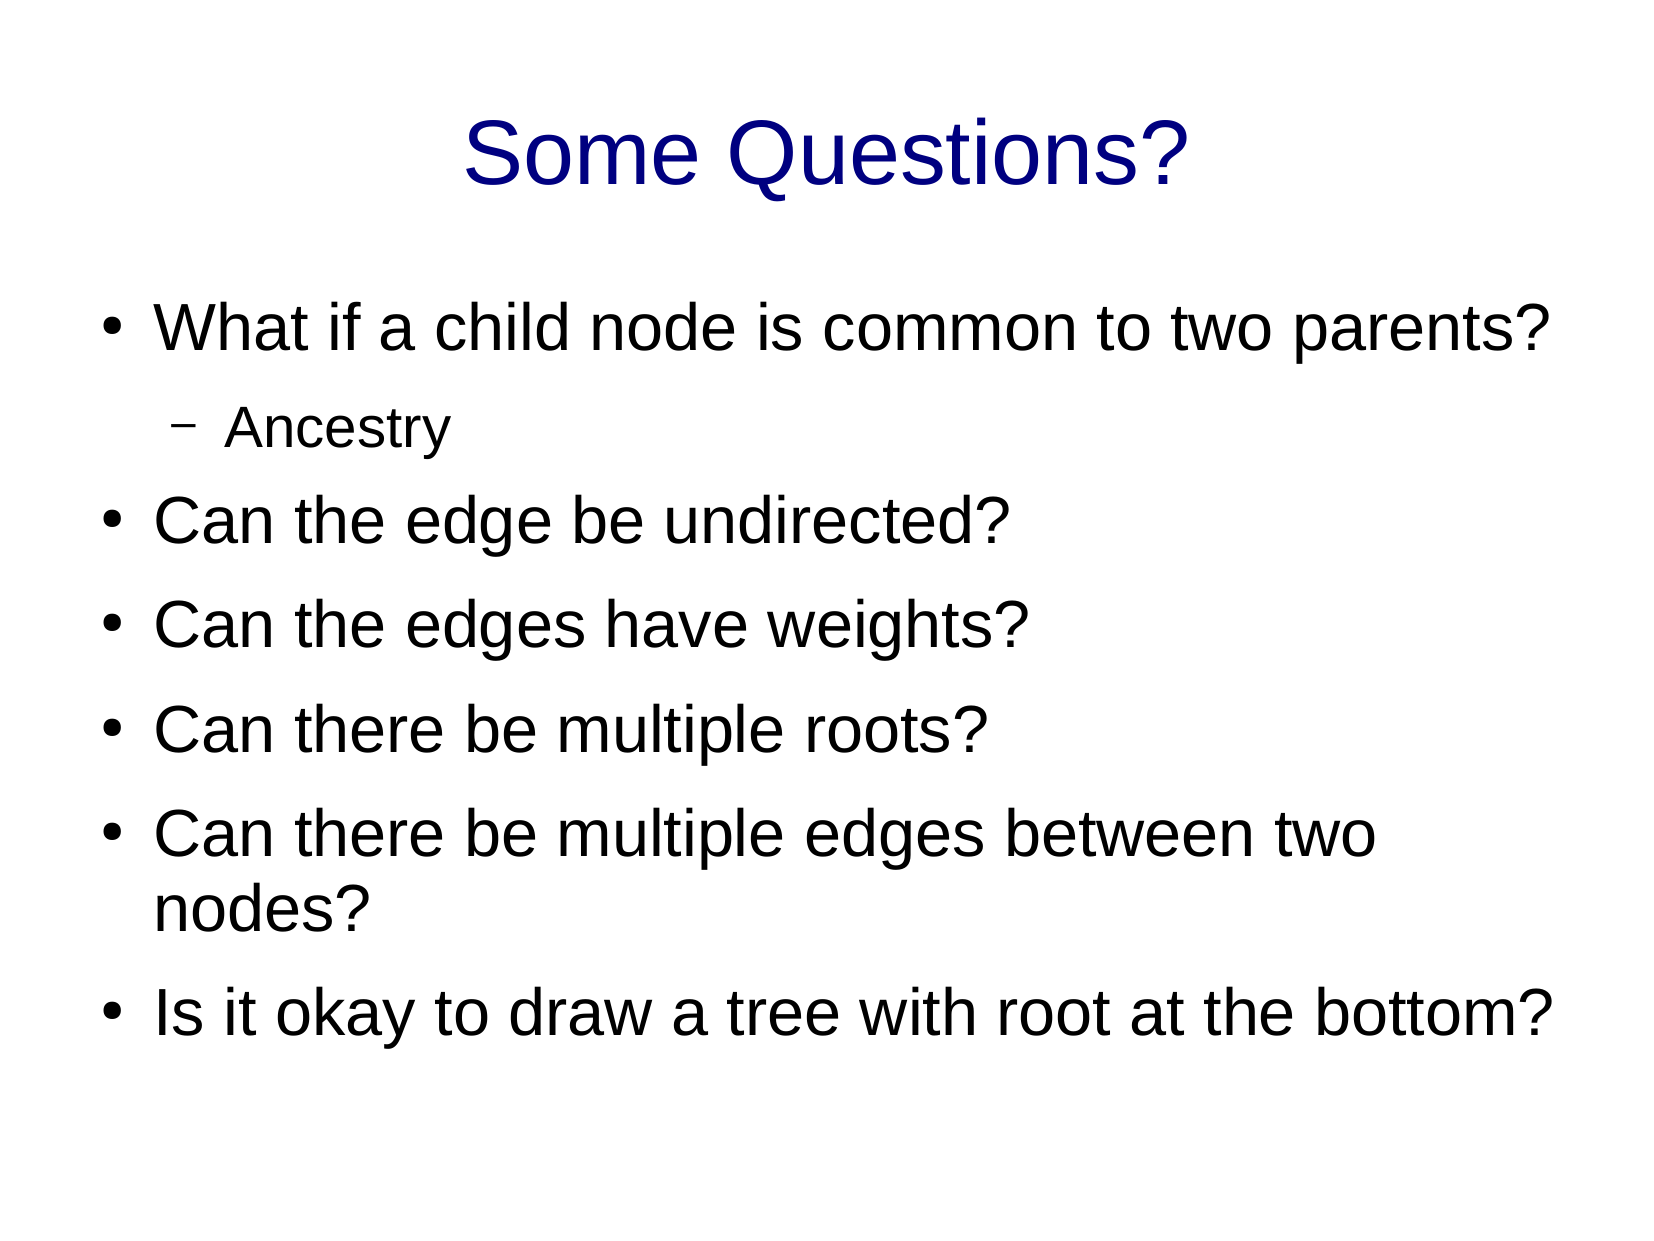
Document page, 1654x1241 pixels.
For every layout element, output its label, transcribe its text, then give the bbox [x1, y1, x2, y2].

list What if a child node is common to two parents? Ancestry Can the edge be undirected? Can the edges have weights? Can there be multiple roots? Can there be multiple edges between two nodes? Is it okay to draw a tree with root at the bottom? [82, 290, 1571, 1050]
title Some Questions? [82, 49, 1571, 257]
